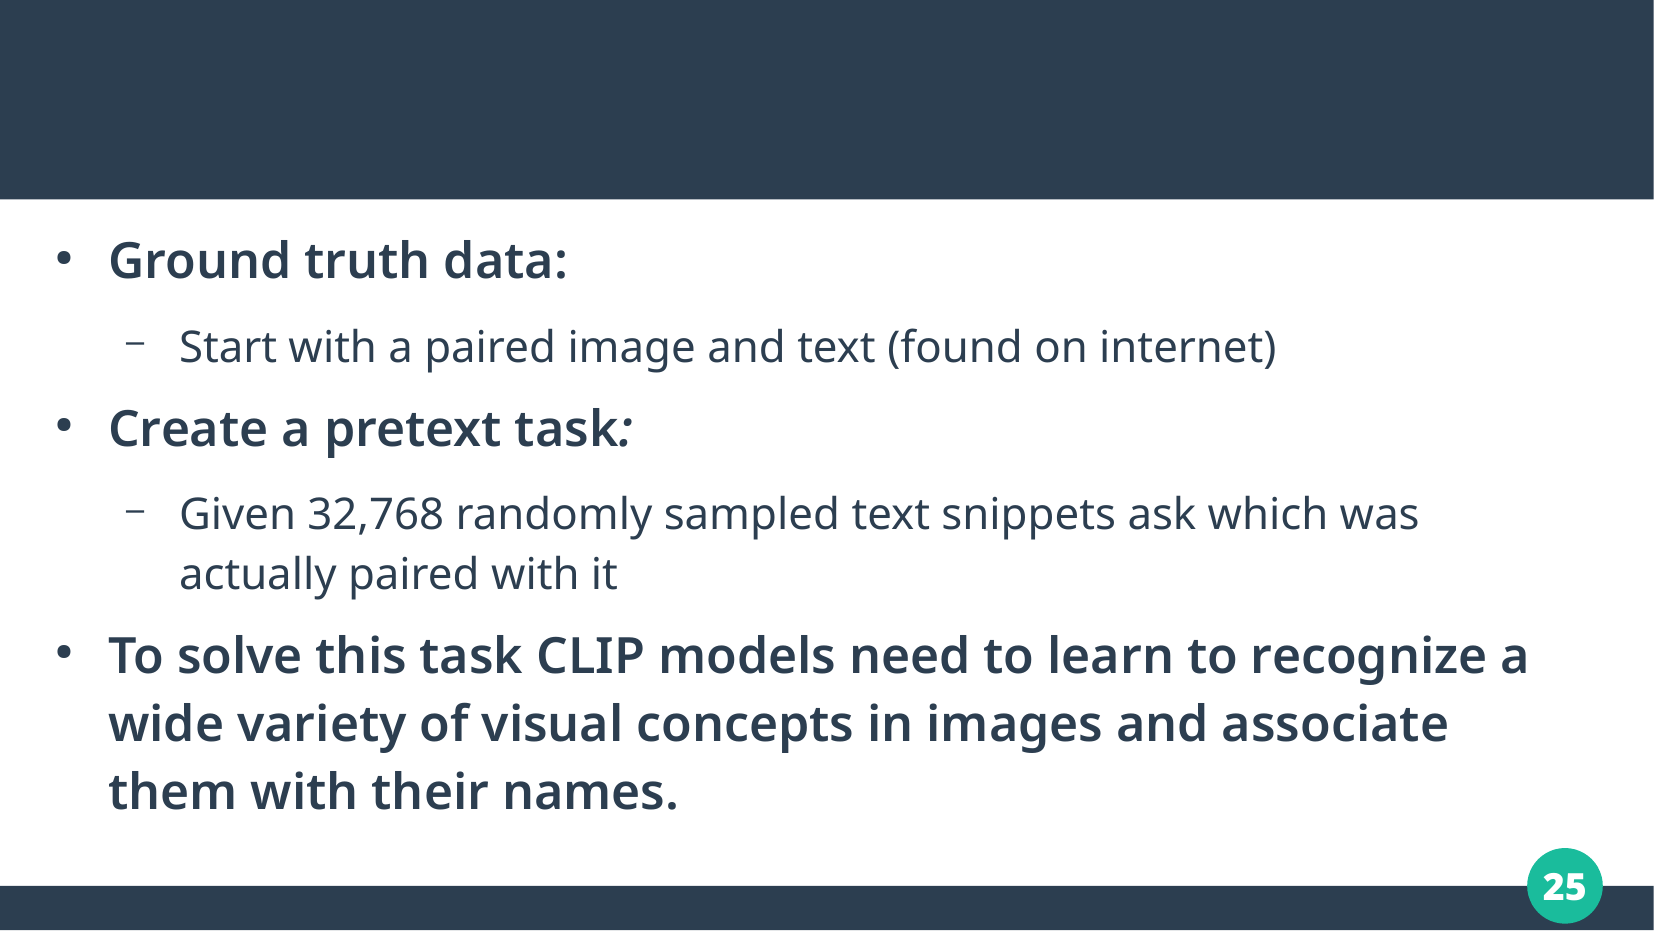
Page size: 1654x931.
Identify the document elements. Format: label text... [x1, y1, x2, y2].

list Ground truth data: Start with a paired image and text (found on internet) Create a pretext task: Given 32,768 randomly sampled text snippets ask which was actually paired with it To solve this task CLIP models need to learn to recognize a wide variety of visual concepts in images and associate them with their names. [37, 225, 1573, 846]
